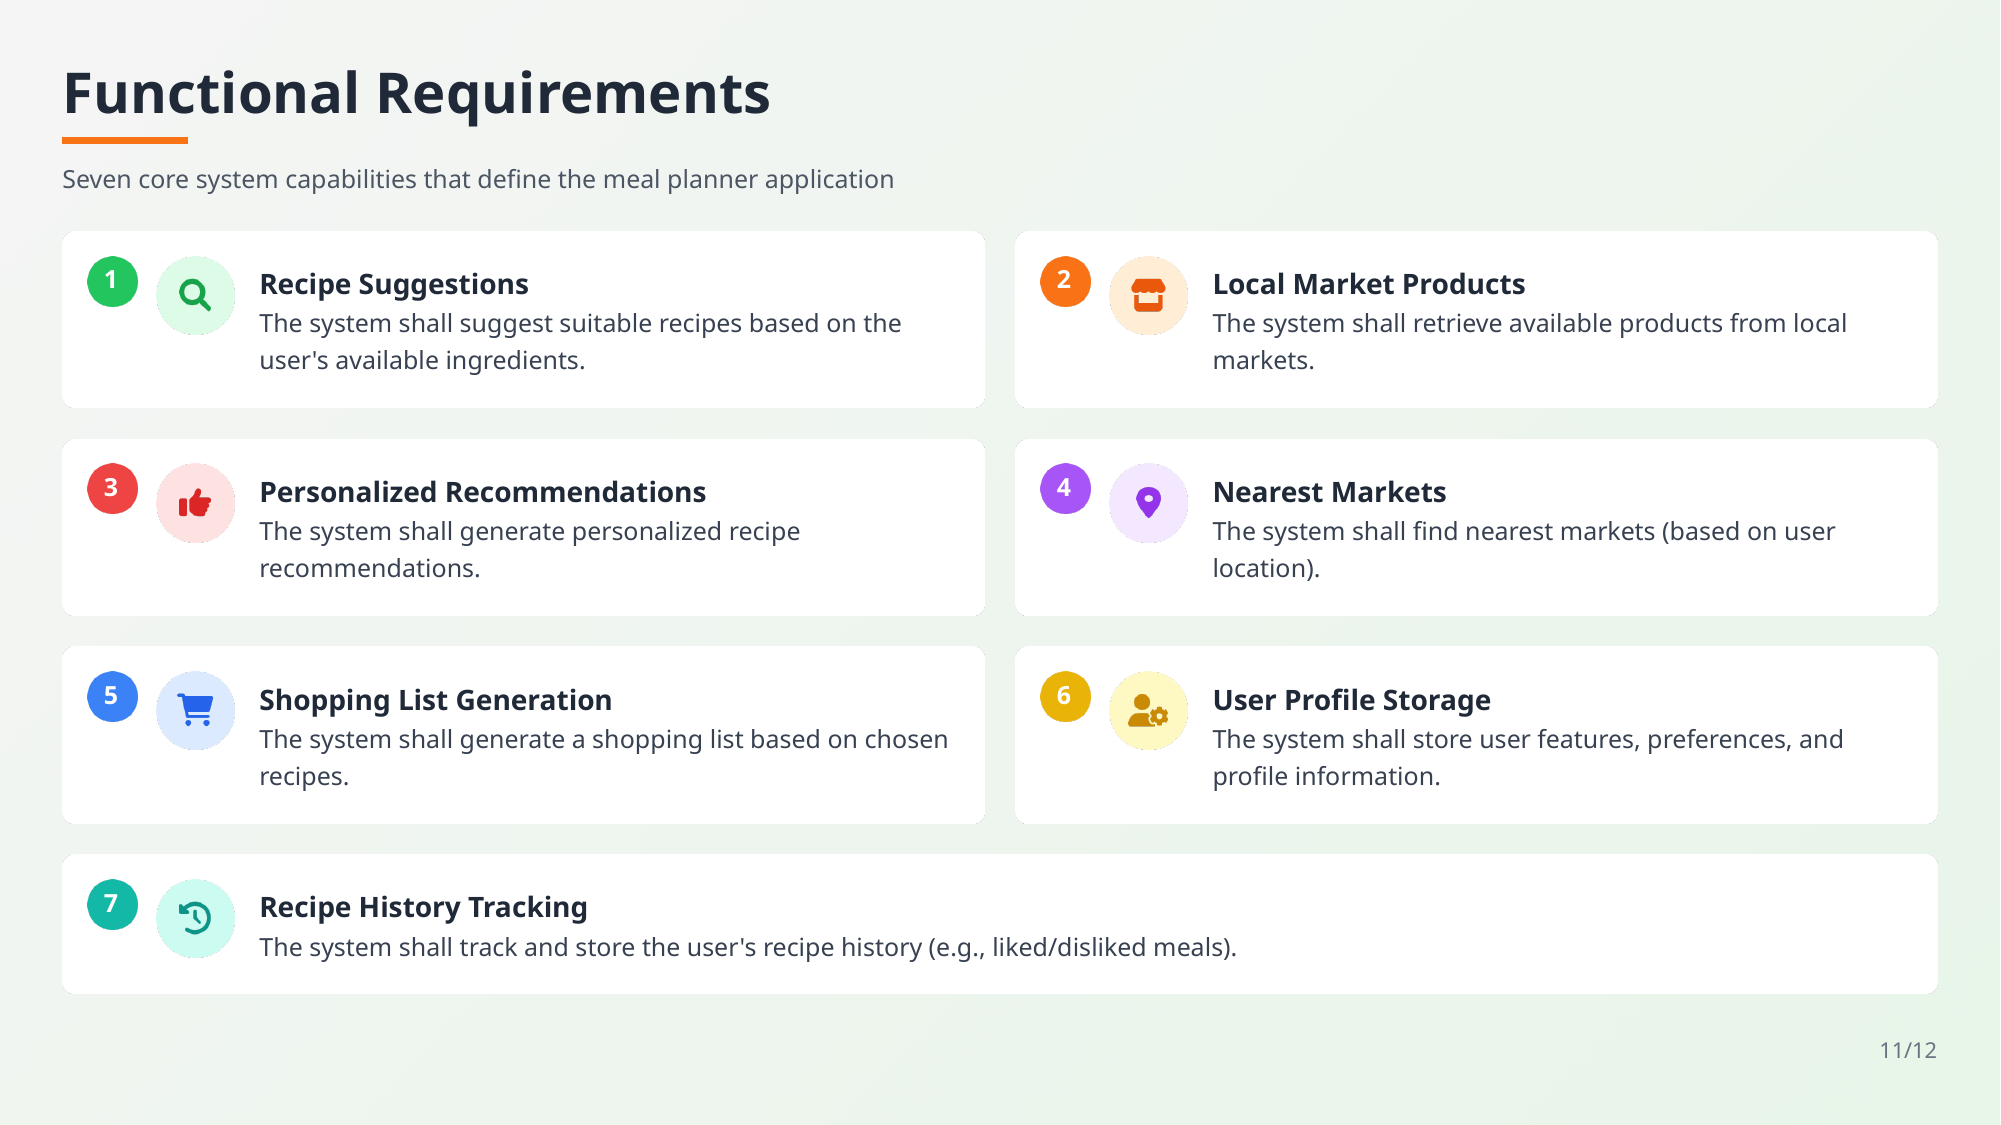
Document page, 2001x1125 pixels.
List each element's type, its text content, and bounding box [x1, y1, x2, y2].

text_box User Profile Storage [1212, 671, 1913, 715]
text_box 11/12 [62, 1031, 1938, 1063]
text_box The system shall retrieve available products from local markets. [1212, 299, 1913, 375]
text_box The system shall generate a shopping list based on chosen recipes. [259, 715, 960, 791]
picture [0, 0, 2000, 1125]
text_box 7 [103, 879, 154, 930]
text_box 1 [103, 256, 154, 307]
text_box 3 [103, 464, 154, 515]
text_box The system shall generate personalized recipe recommendations. [259, 507, 960, 583]
text_box Nearest Markets [1212, 464, 1913, 507]
text_box 5 [103, 671, 154, 722]
text_box Functional Requirements [62, 62, 1938, 125]
text_box Recipe History Tracking [259, 879, 1322, 923]
text_box The system shall track and store the user's recipe history (e.g., liked/disliked meals). [259, 923, 1534, 961]
text_box Personalized Recommendations [259, 464, 1056, 508]
text_box 2 [1056, 256, 1107, 307]
text_box 6 [1056, 671, 1107, 722]
text_box Shopping List Generation [259, 671, 1056, 716]
text_box The system shall find nearest markets (based on user location). [1212, 507, 1913, 583]
text_box Seven core system capabilities that define the meal planner application [62, 156, 2000, 194]
text_box Recipe Suggestions [259, 256, 960, 299]
text_box 4 [1056, 464, 1107, 515]
text_box The system shall store user features, preferences, and profile information. [1212, 715, 1913, 791]
text_box The system shall suggest suitable recipes based on the user's available ingredients. [259, 299, 960, 375]
text_box Local Market Products [1212, 256, 2000, 300]
